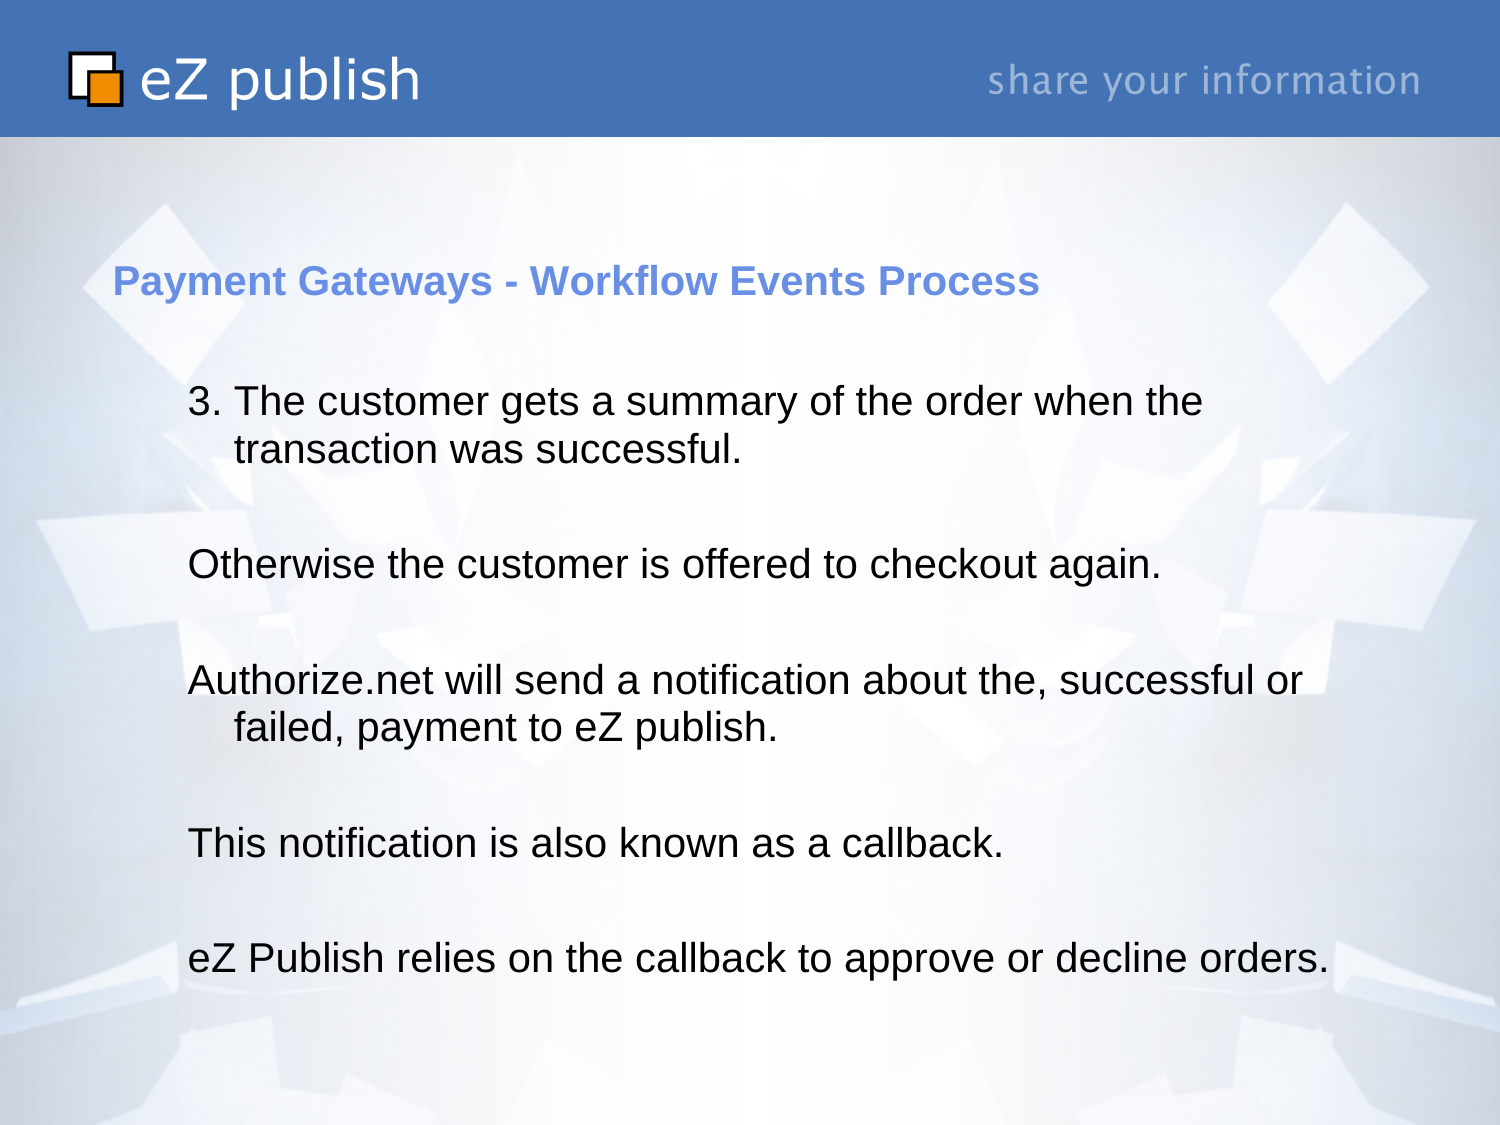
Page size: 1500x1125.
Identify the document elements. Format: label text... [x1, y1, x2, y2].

title Payment Gateways - Workflow Events Process [112, 237, 1500, 325]
picture [0, 0, 1500, 1125]
list 3. The customer gets a summary of the order when the transaction was successful. Otherwise the customer is offered to checkout again. Authorize.net will send a notification about the, successful or failed, payment to eZ publish. This notification is also known as a callback. eZ Publish relies on the callback to approve or decline orders. [112, 324, 1388, 1093]
